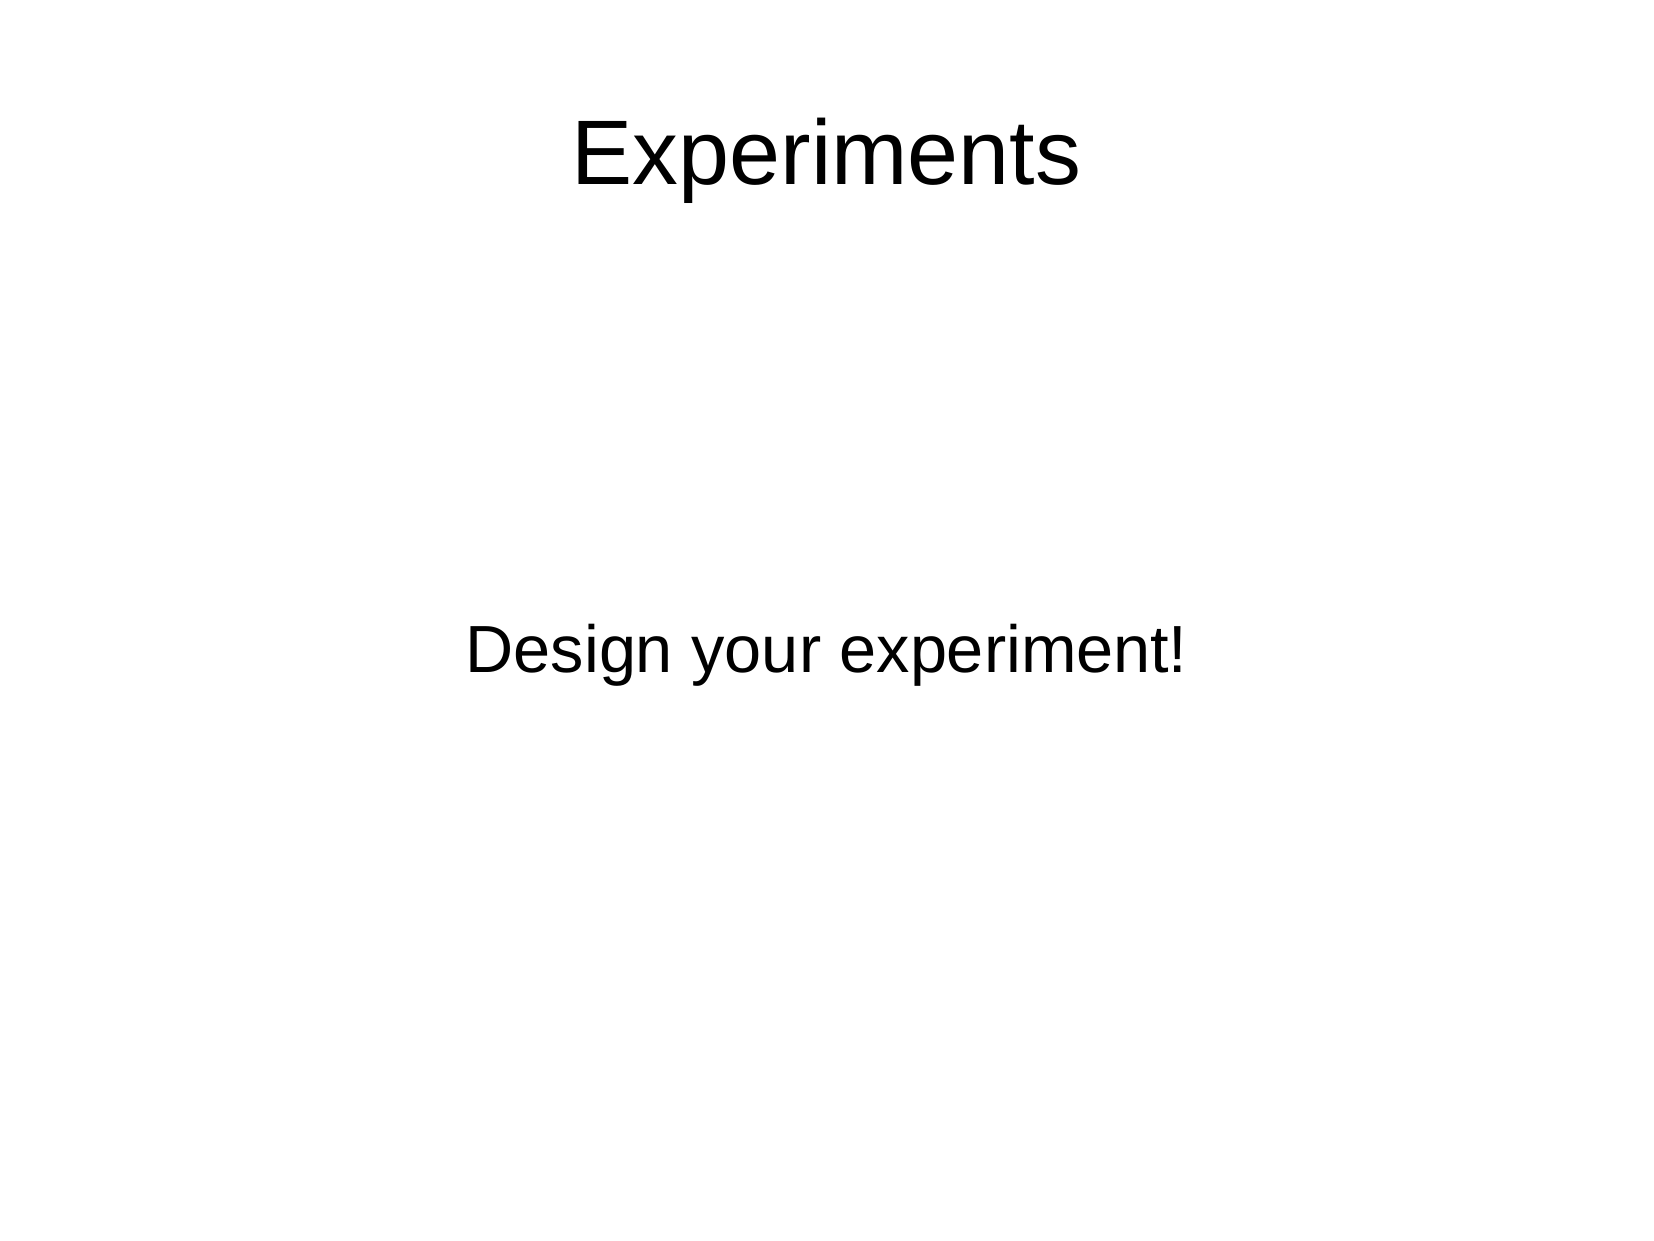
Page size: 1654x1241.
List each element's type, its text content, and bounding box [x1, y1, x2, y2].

subtitle Design your experiment! [82, 290, 1571, 1010]
title Experiments [82, 49, 1571, 257]
